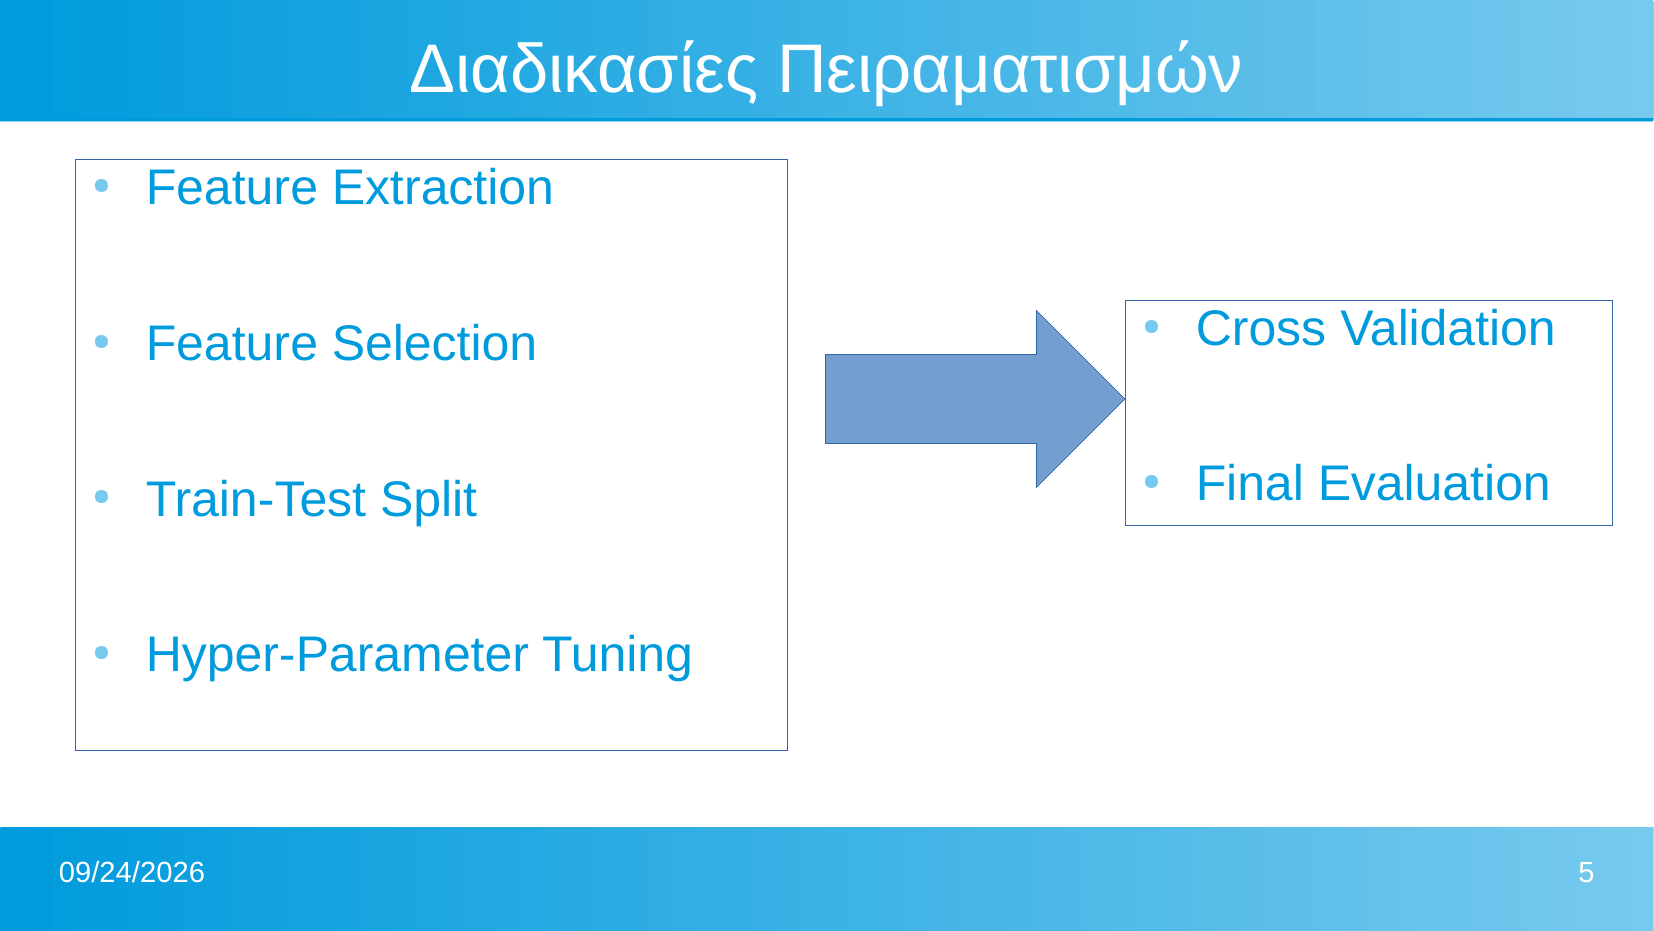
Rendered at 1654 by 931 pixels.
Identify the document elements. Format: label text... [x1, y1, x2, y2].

text_box [825, 310, 1125, 488]
list Cross Validation Final Evaluation [1125, 300, 1613, 526]
title Διαδικασίες Πειραματισμών [59, 29, 1595, 108]
list Feature Extraction Feature Selection Train-Test Split Hyper-Parameter Tuning [75, 159, 788, 751]
